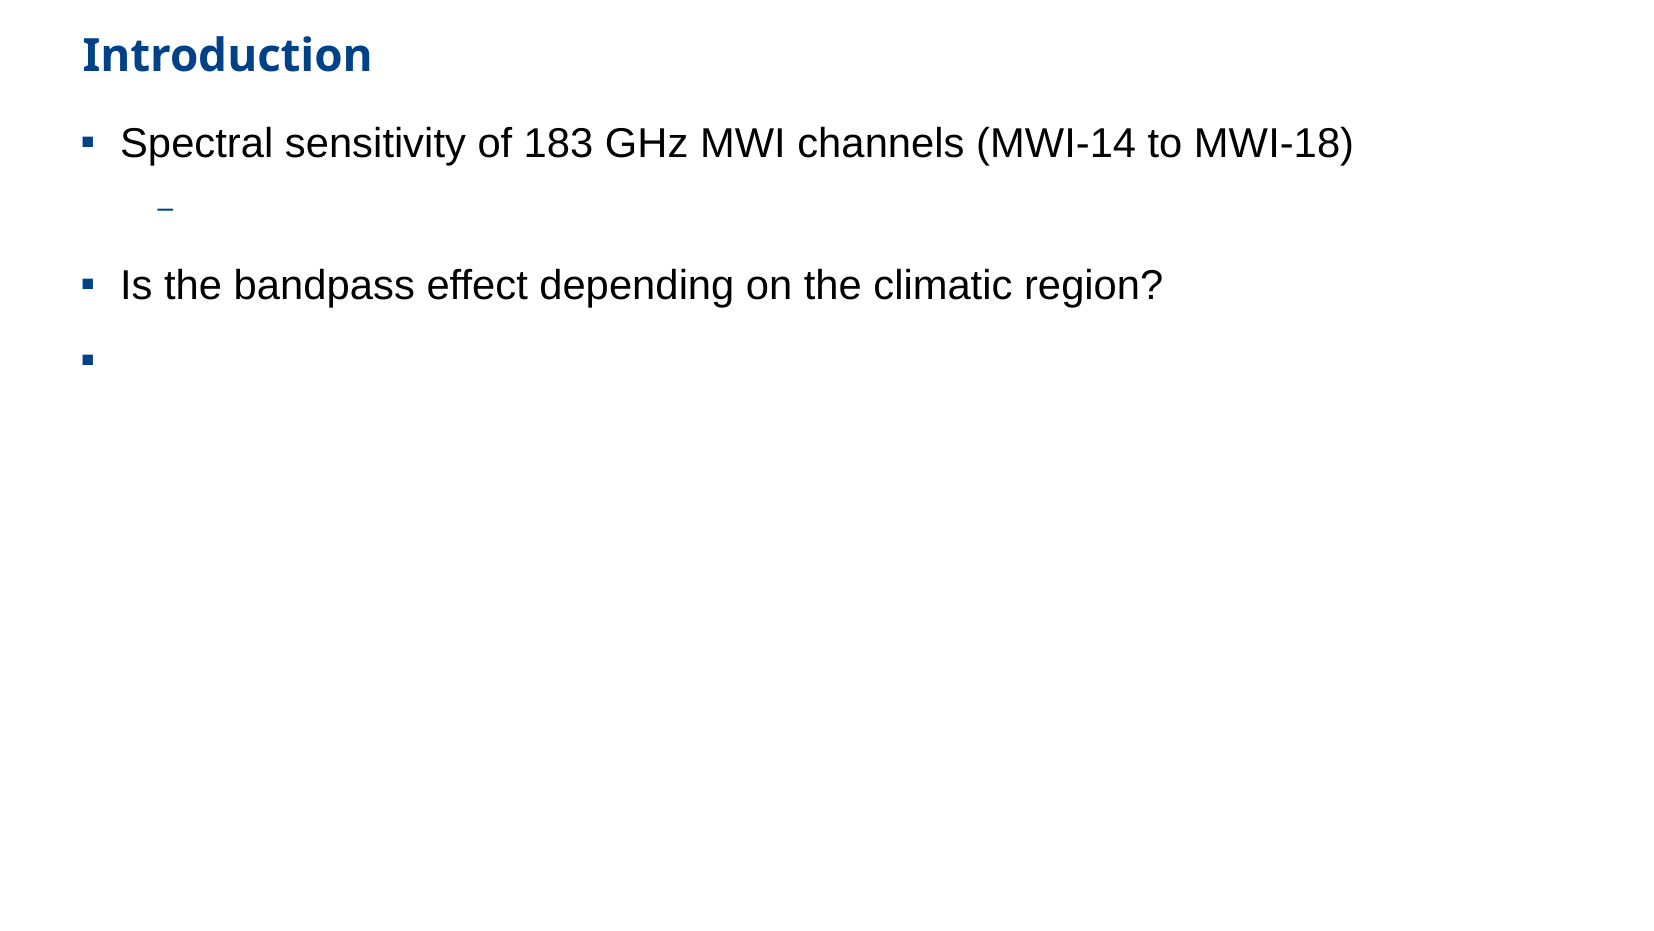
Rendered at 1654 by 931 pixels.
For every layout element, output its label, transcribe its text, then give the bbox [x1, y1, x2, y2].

list Spectral sensitivity of 183 GHz MWI channels (MWI-14 to MWI-18) Is the bandpass effect depending on the climatic region? [82, 120, 1571, 826]
title Introduction [82, 19, 1571, 88]
